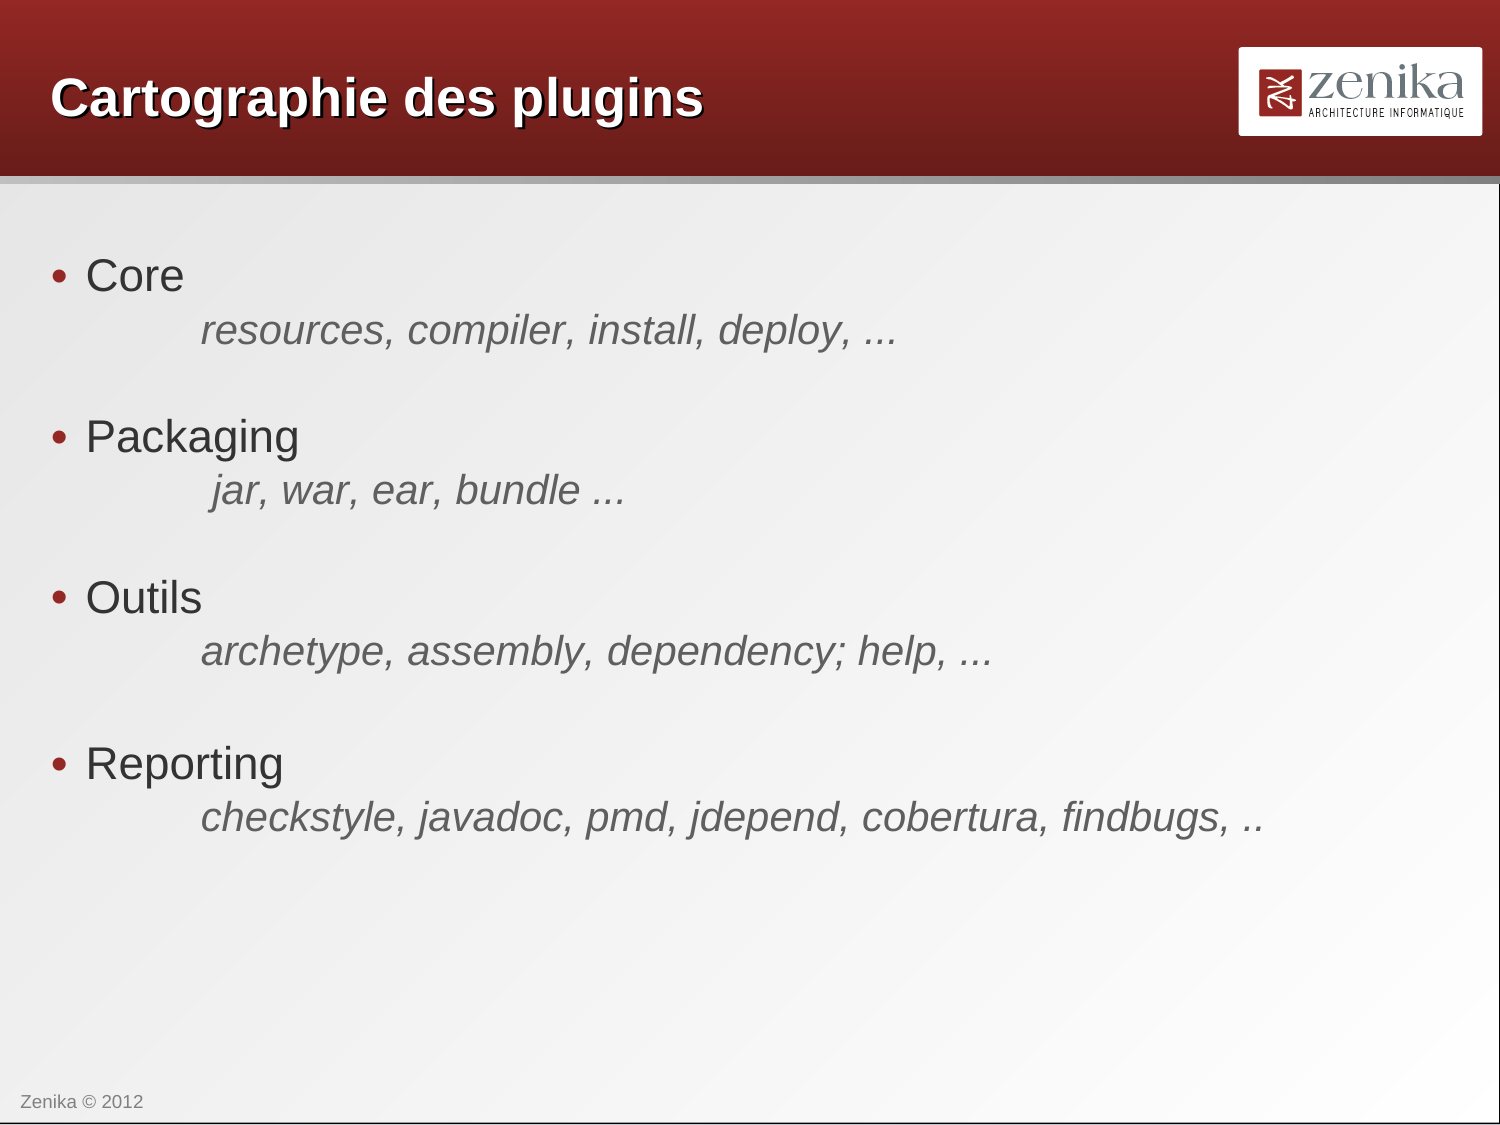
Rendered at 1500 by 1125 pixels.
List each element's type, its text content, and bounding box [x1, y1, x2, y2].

title Cartographie des plugins [50, 15, 1206, 180]
list Core resources, compiler, install, deploy, ... Packaging jar, war, ear, bundle ... Outils archetype, assembly, dependency; help, ... Reporting checkstyle, javadoc, pmd, jdepend, cobertura, findbugs, .. [50, 249, 1435, 1079]
picture [1257, 58, 1464, 125]
